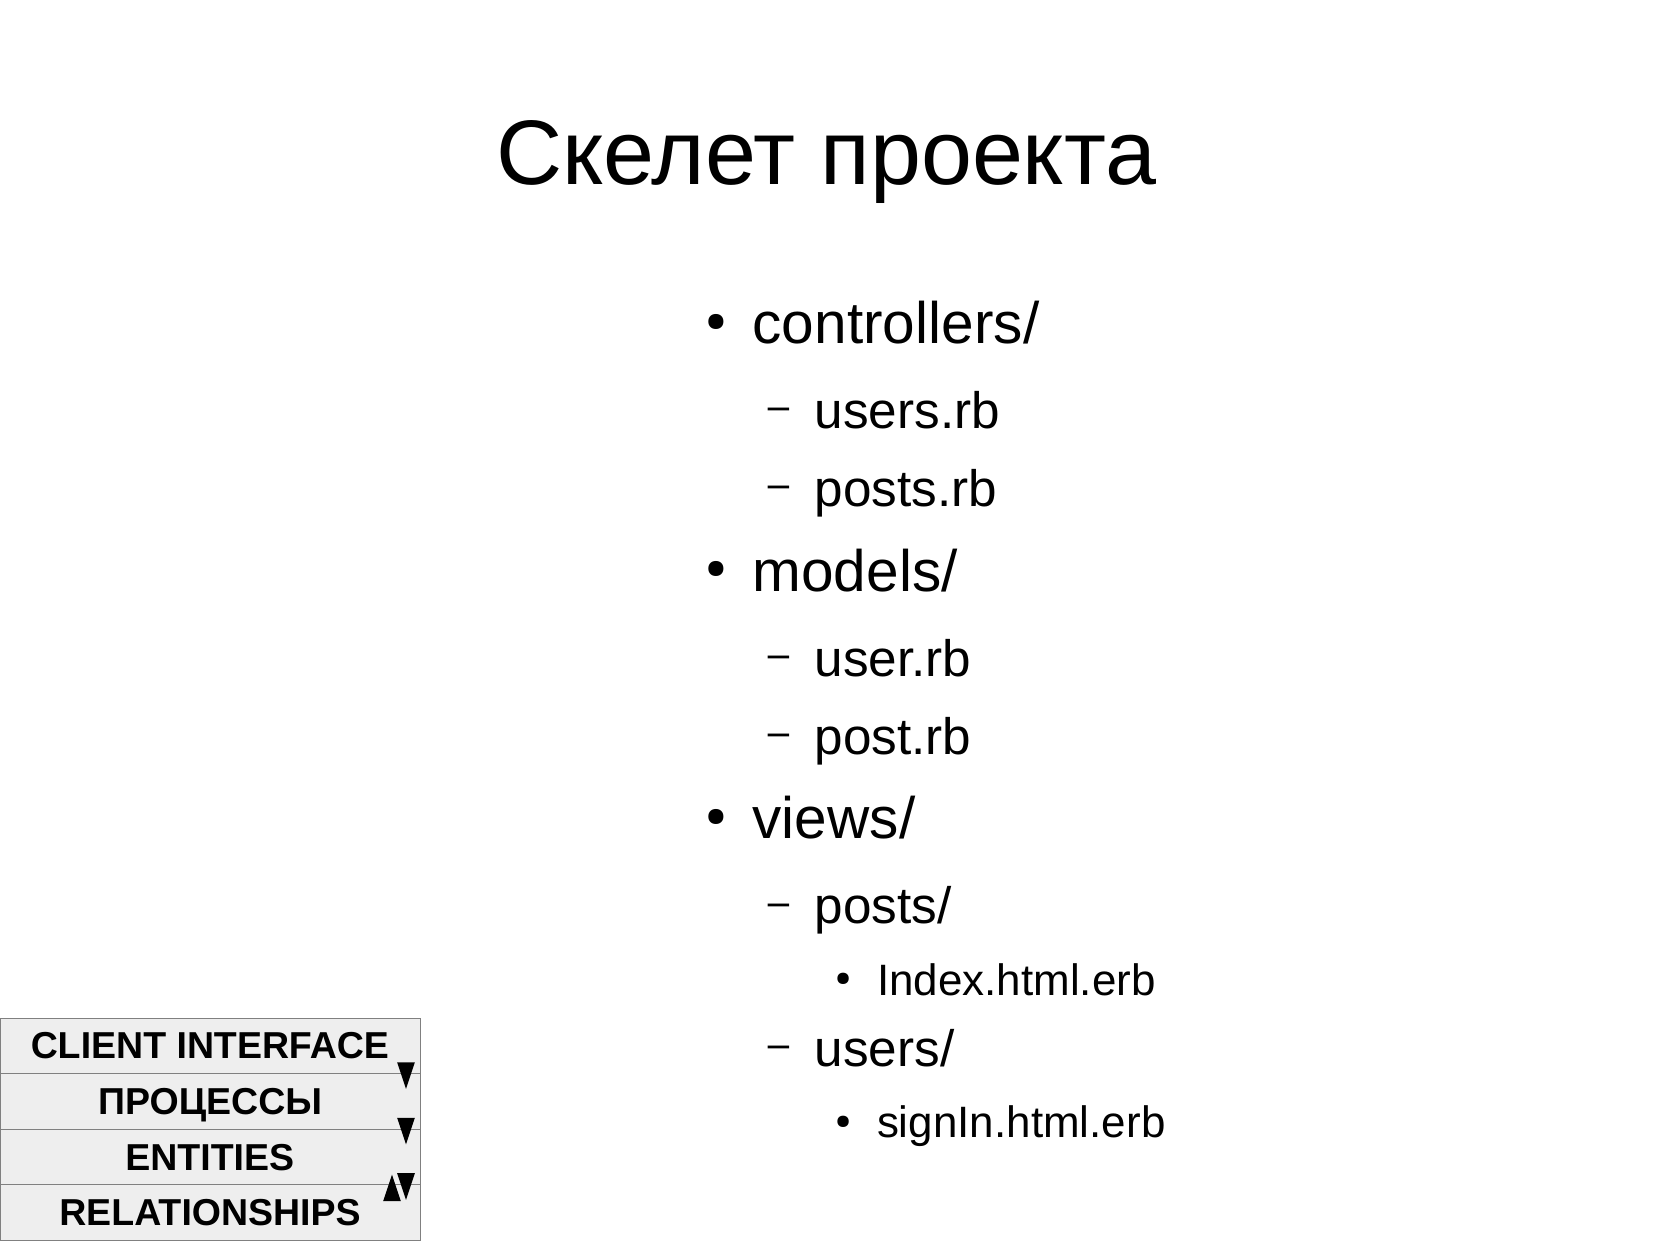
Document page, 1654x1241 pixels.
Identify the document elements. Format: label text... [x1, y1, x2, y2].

text_box RELATIONSHIPS [0, 1184, 421, 1241]
list controllers/ users.rb posts.rb models/ user.rb post.rb views/ posts/ Index.html.erb users/ signIn.html.erb [690, 290, 1571, 1156]
text_box ENTITIES [0, 1130, 421, 1184]
text_box ПРОЦЕССЫ [0, 1074, 421, 1130]
text_box CLIENT INTERFACE [0, 1018, 421, 1074]
title Скелет проекта [82, 49, 1571, 257]
